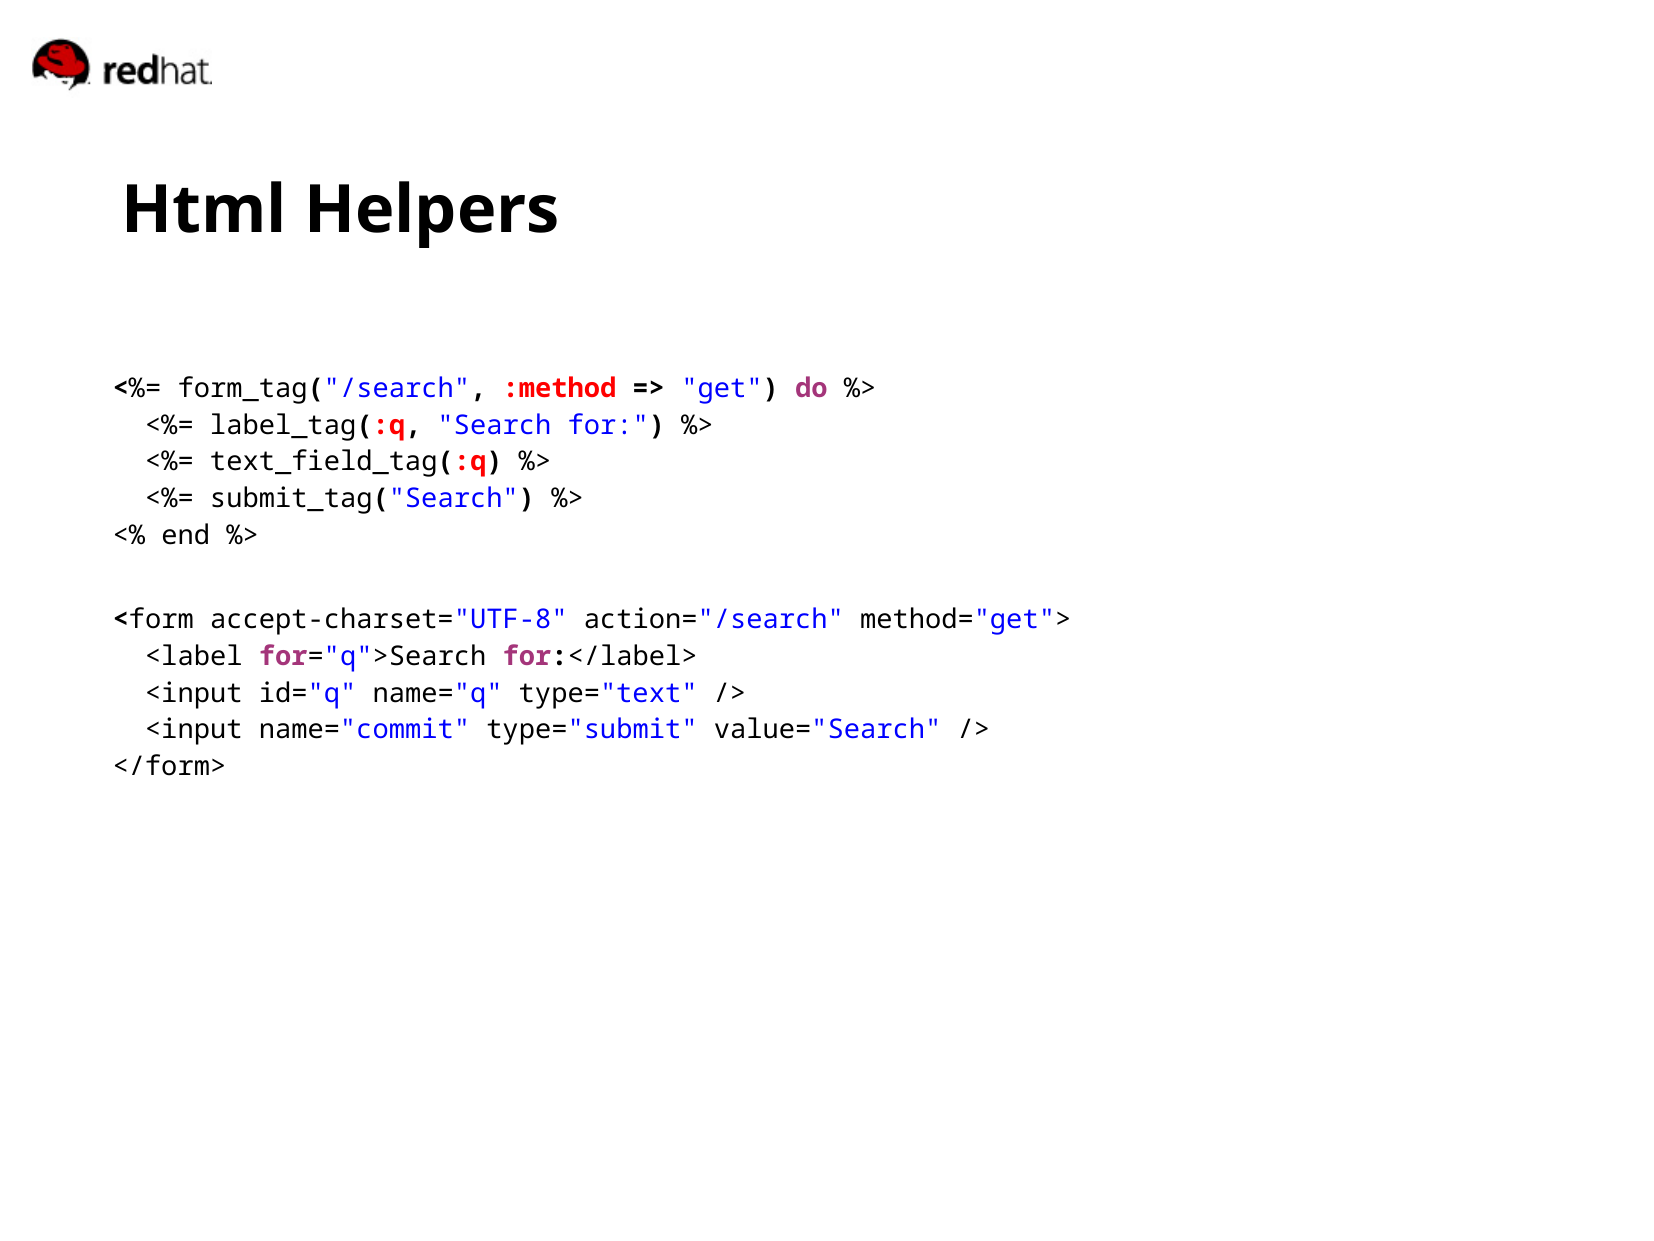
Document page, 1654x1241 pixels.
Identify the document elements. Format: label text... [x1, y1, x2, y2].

picture [31, 37, 212, 98]
text_box <form accept-charset="UTF-8" action="/search" method="get"> <label for="q">Search for:</label> <input id="q" name="q" type="text" /> <input name="commit" type="submit" value="Search" /> </form> [112, 600, 1072, 757]
title Html Helpers [121, 102, 1534, 310]
text_box <%= form_tag("/search", :method => "get") do %> <%= label_tag(:q, "Search for:") %> <%= text_field_tag(:q) %> <%= submit_tag("Search") %> <% end %> [112, 368, 877, 526]
